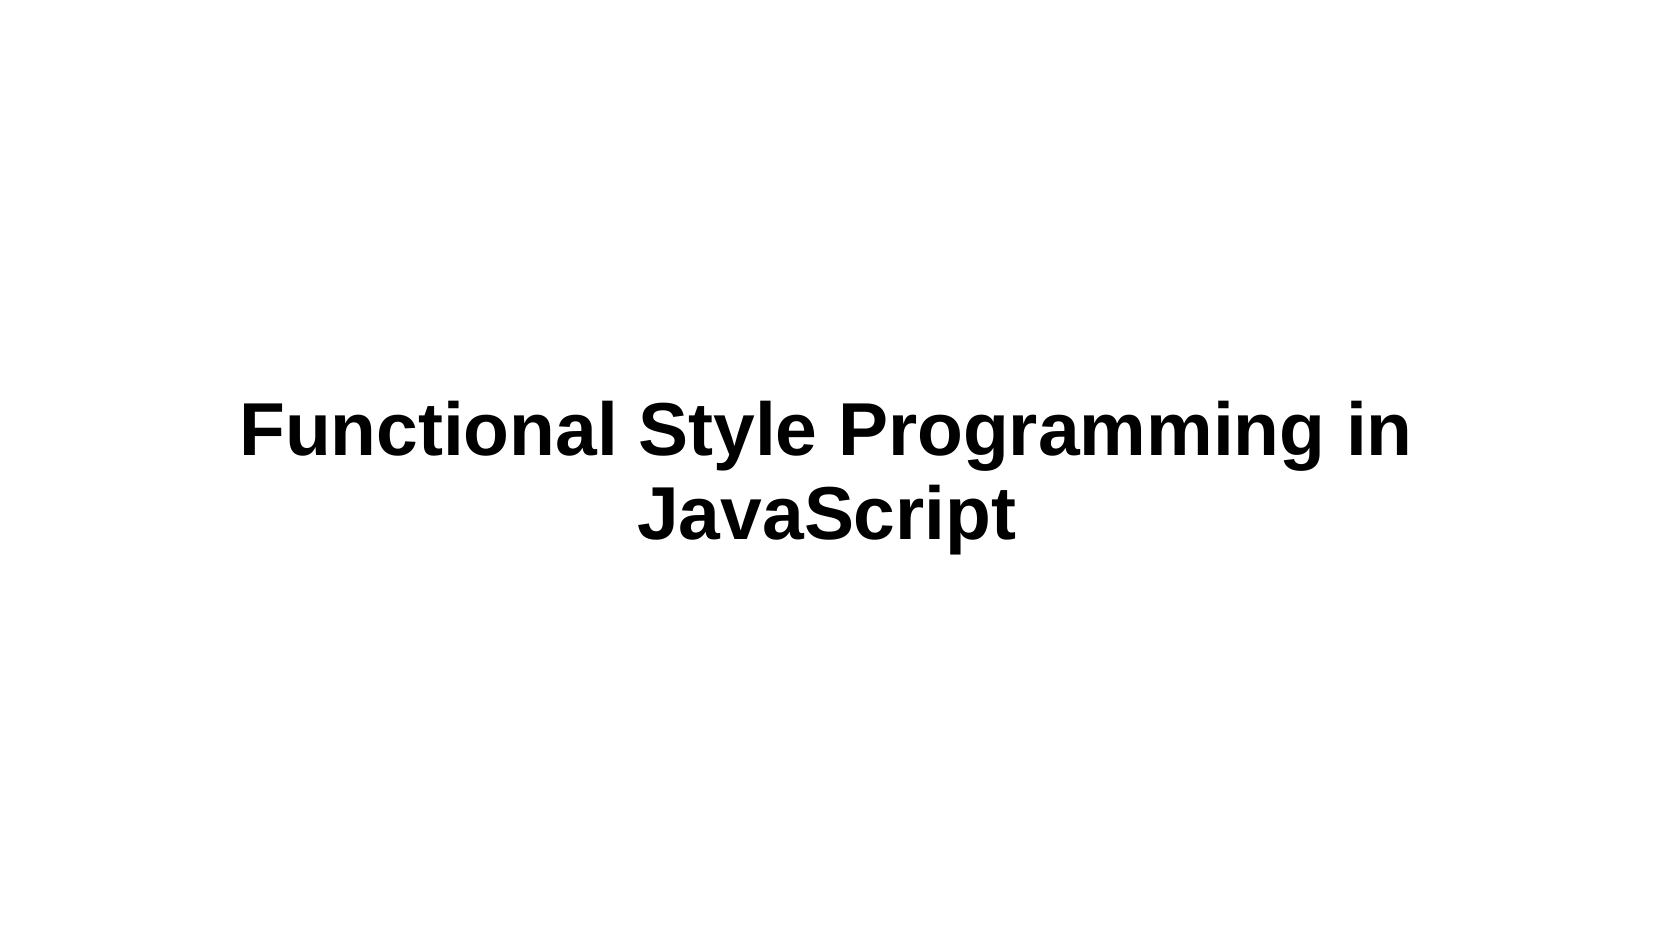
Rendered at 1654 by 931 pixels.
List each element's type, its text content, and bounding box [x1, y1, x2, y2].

title Functional Style Programming in JavaScript [82, 12, 1571, 931]
